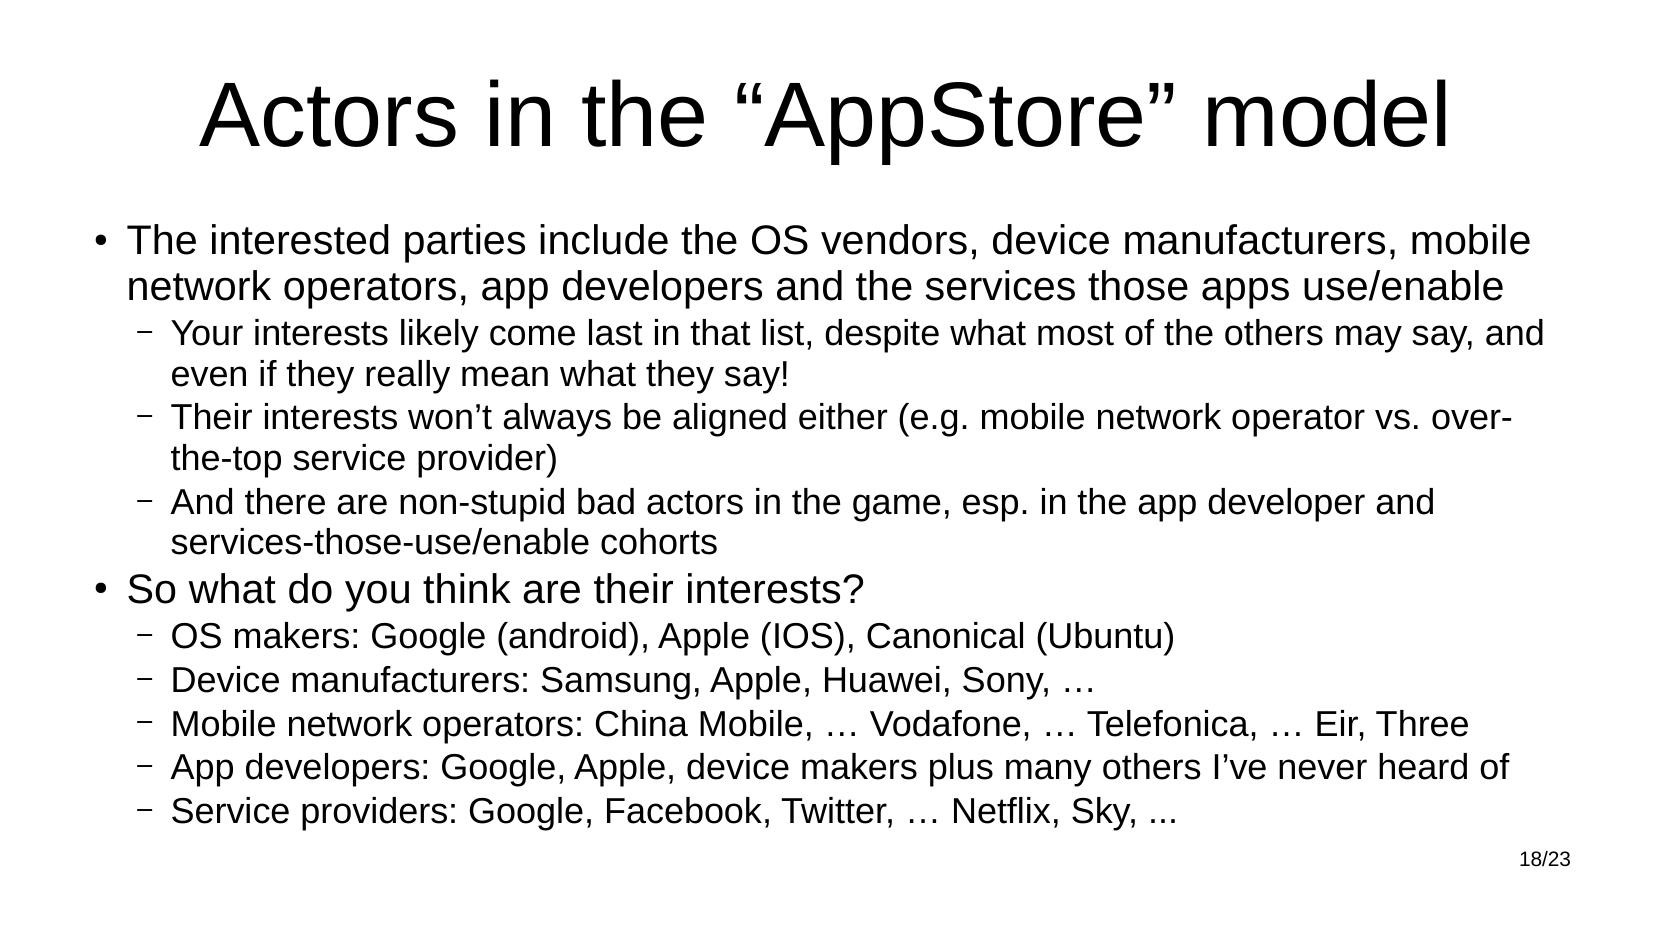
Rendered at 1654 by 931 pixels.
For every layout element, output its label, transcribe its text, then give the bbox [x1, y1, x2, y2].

title Actors in the “AppStore” model [82, 37, 1571, 193]
list The interested parties include the OS vendors, device manufacturers, mobile network operators, app developers and the services those apps use/enable Your interests likely come last in that list, despite what most of the others may say, and even if they really mean what they say! Their interests won’t always be aligned either (e.g. mobile network operator vs. over-the-top service provider) And there are non-stupid bad actors in the game, esp. in the app developer and services-those-use/enable cohorts So what do you think are their interests? OS makers: Google (android), Apple (IOS), Canonical (Ubuntu) Device manufacturers: Samsung, Apple, Huawei, Sony, … Mobile network operators: China Mobile, … Vodafone, … Telefonica, … Eir, Three App developers: Google, Apple, device makers plus many others I’ve never heard of Service providers: Google, Facebook, Twitter, … Netflix, Sky, ... [82, 217, 1571, 851]
